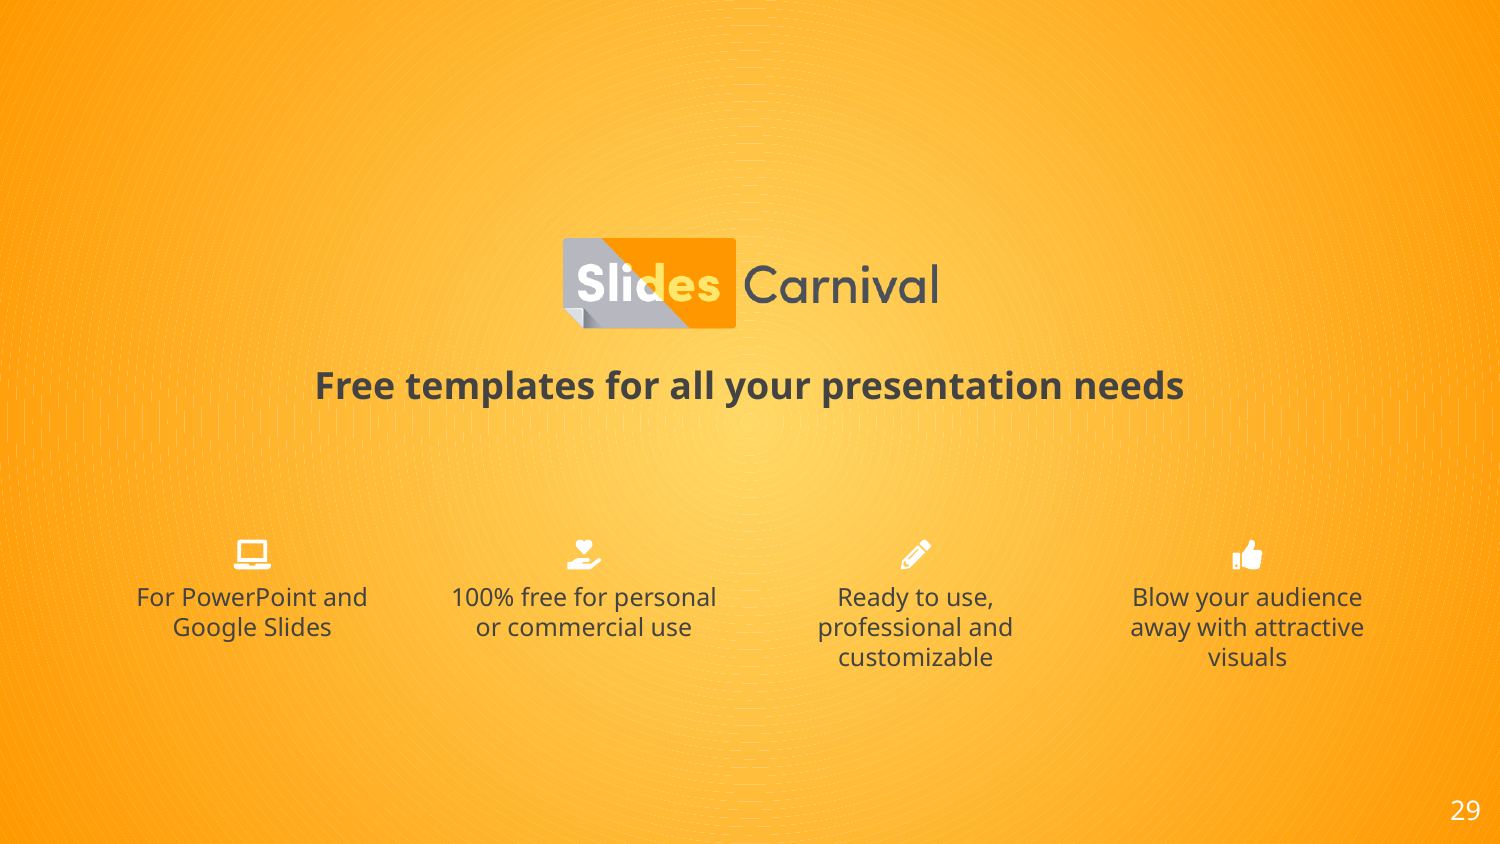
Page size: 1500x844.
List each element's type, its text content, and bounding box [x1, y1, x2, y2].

picture [562, 237, 938, 329]
text_box [233, 563, 271, 570]
text_box For PowerPoint and Google Slides [113, 581, 392, 687]
text_box [567, 558, 601, 570]
slide_number <number> [1391, 779, 1482, 844]
text_box [575, 539, 593, 555]
text_box [237, 539, 268, 562]
text_box Ready to use, professional and customizable [776, 581, 1055, 687]
text_box 100% free for personal or commercial use [445, 581, 724, 687]
text_box [901, 539, 931, 570]
text_box Blow your audience away with attractive visuals [1108, 581, 1387, 687]
text_box Free templates for all your presentation needs [181, 362, 1319, 407]
text_box [1232, 539, 1263, 570]
